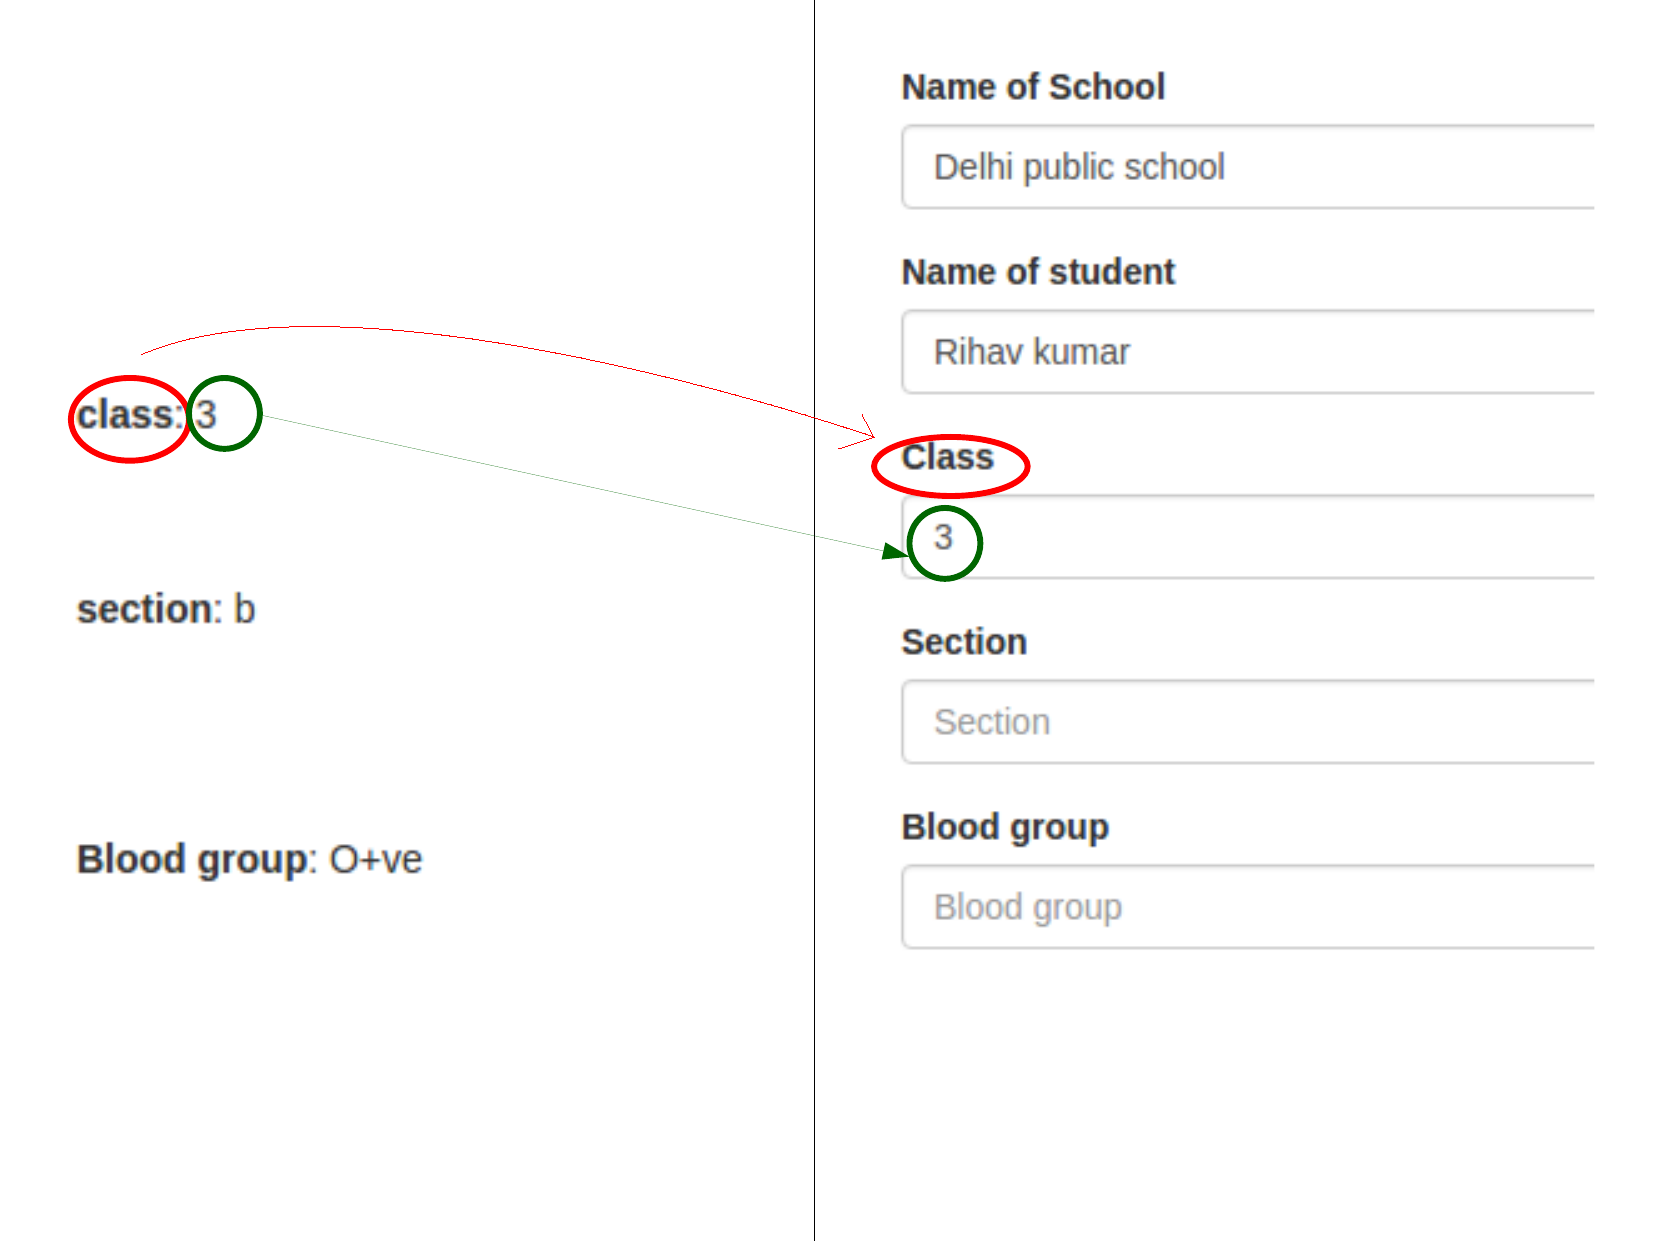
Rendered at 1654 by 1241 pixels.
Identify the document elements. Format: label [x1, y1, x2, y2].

picture [838, 35, 1595, 987]
picture [51, 236, 532, 1012]
text_box [909, 507, 981, 579]
text_box [70, 377, 260, 461]
text_box [874, 436, 1028, 497]
